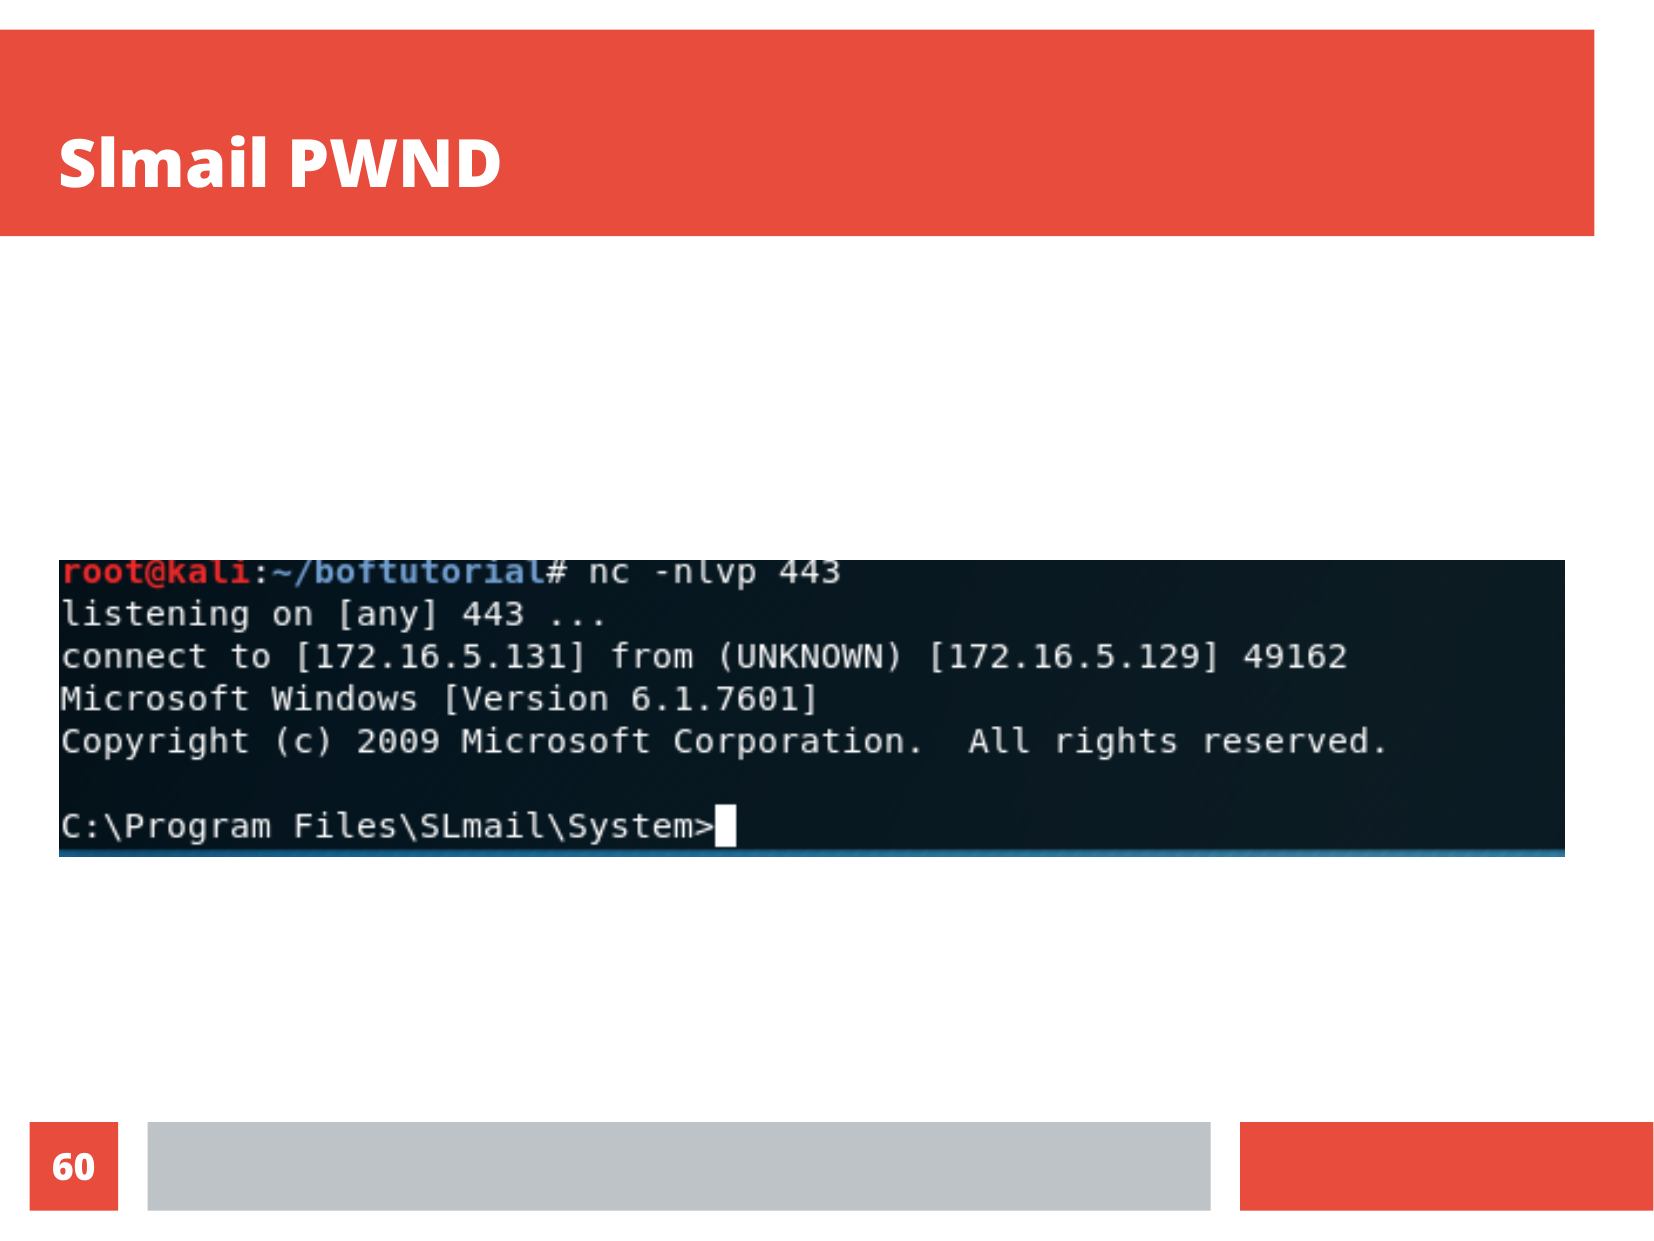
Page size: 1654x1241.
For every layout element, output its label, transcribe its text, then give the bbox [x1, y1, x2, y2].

title Slmail PWND [59, 59, 1595, 207]
picture [59, 560, 1565, 857]
